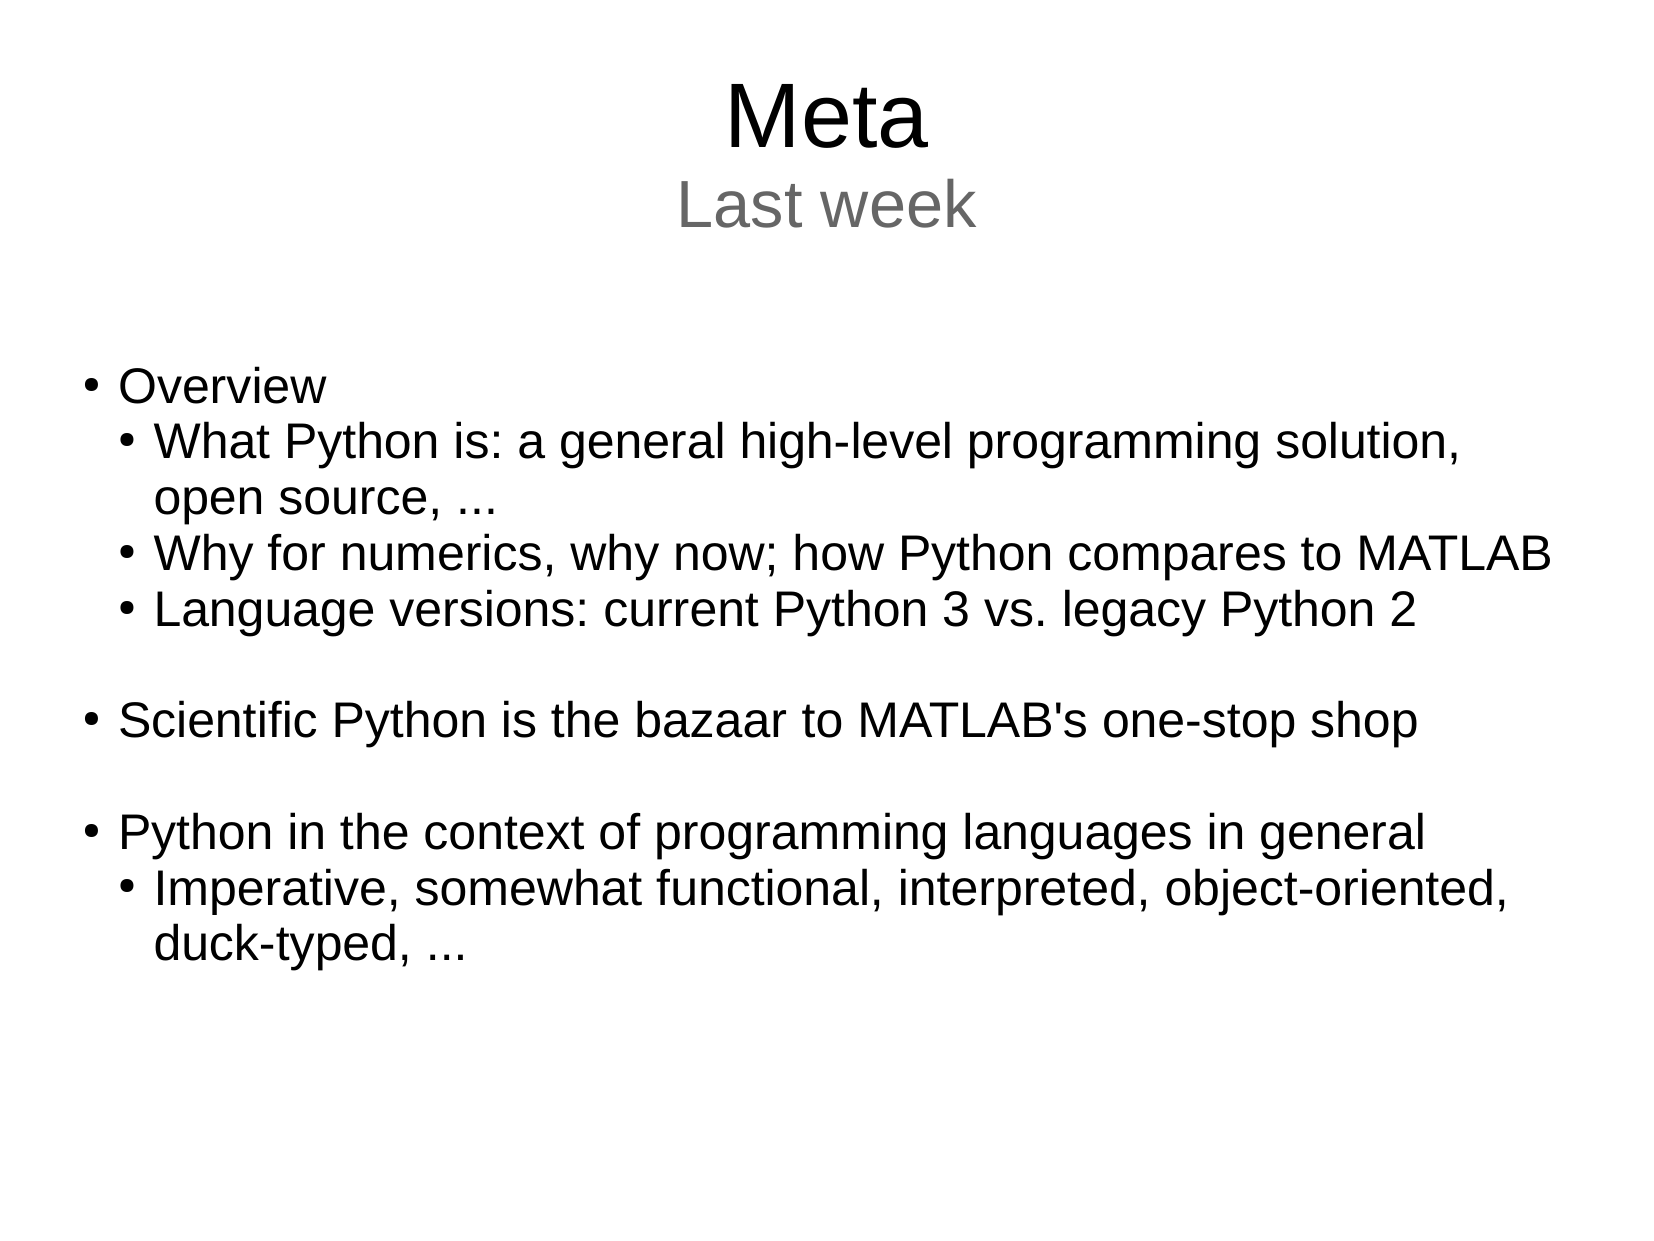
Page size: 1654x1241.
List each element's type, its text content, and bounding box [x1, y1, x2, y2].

subtitle Overview What Python is: a general high-level programming solution, open source, ... Why for numerics, why now; how Python compares to MATLAB Language versions: current Python 3 vs. legacy Python 2 Scientific Python is the bazaar to MATLAB's one-stop shop Python in the context of programming languages in general Imperative, somewhat functional, interpreted, object-oriented, duck-typed, ... [82, 178, 1571, 1151]
title Meta Last week [82, 49, 1571, 178]
